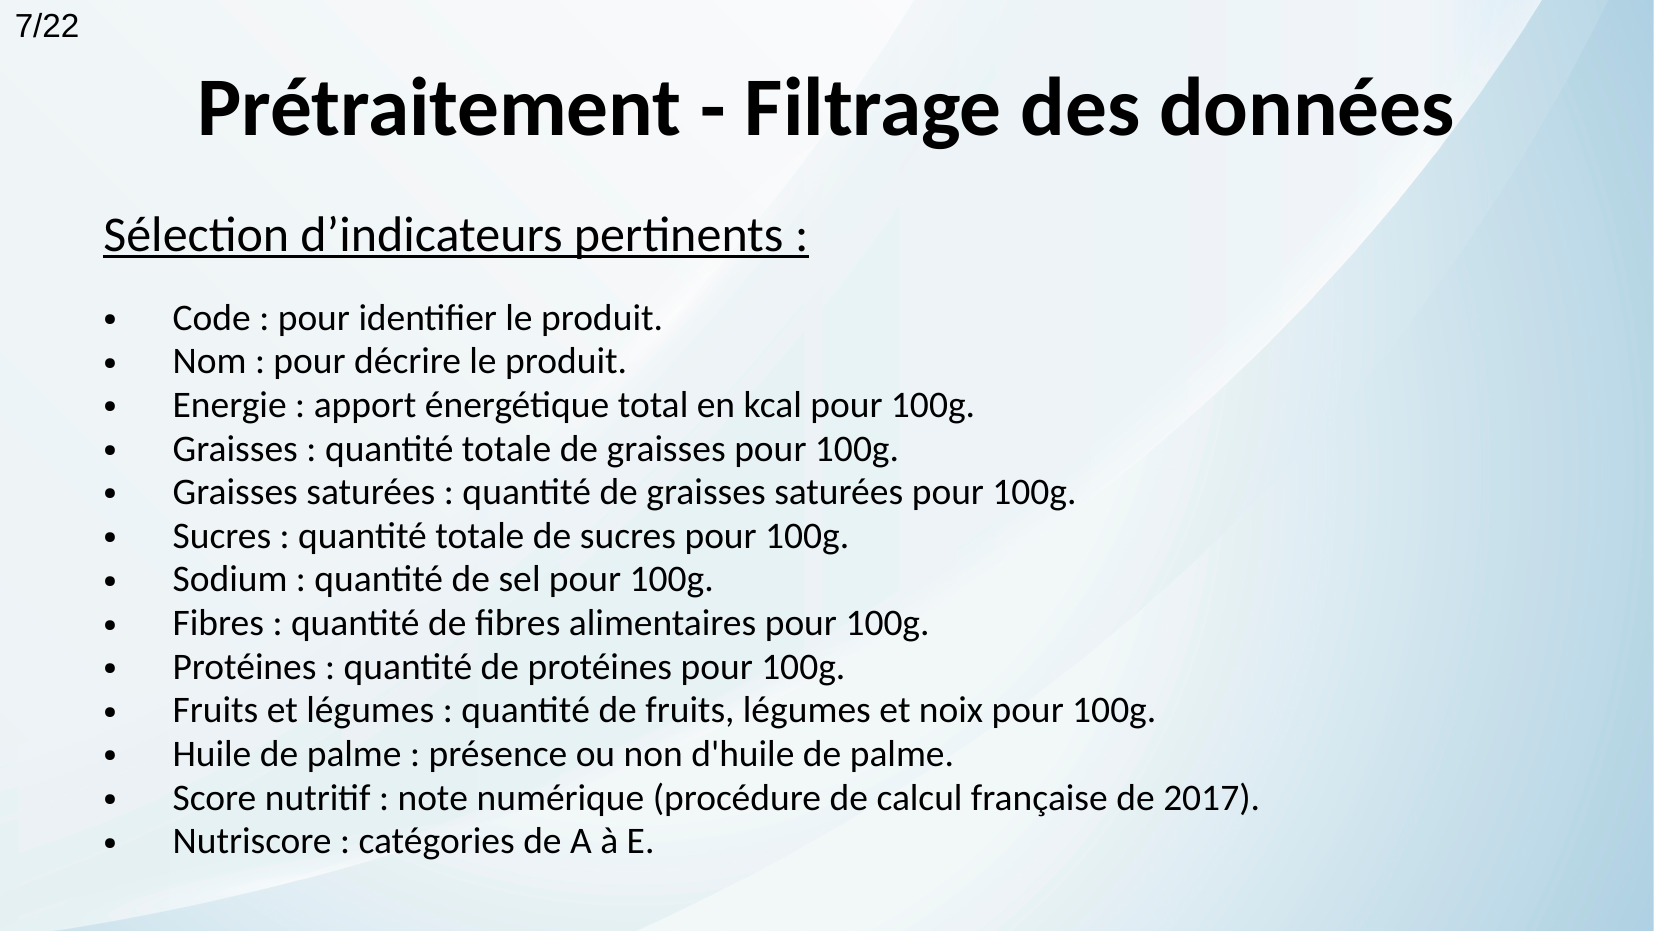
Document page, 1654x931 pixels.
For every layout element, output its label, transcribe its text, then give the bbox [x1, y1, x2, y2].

text_box Sélection d’indicateurs pertinents : Code : pour identifier le produit. Nom : pour décrire le produit. Energie : apport énergétique total en kcal pour 100g. Graisses : quantité totale de graisses pour 100g. Graisses saturées : quantité de graisses saturées pour 100g. Sucres : quantité totale de sucres pour 100g. Sodium : quantité de sel pour 100g. Fibres : quantité de fibres alimentaires pour 100g. Protéines : quantité de protéines pour 100g. Fruits et légumes : quantité de fruits, légumes et noix pour 100g. Huile de palme : présence ou non d'huile de palme. Score nutritif : note numérique (procédure de calcul française de 2017). Nutriscore : catégories de A à E. [88, 206, 1477, 871]
title Prétraitement - Filtrage des données [82, 37, 1571, 193]
picture [0, 0, 1654, 931]
text_box 7/22 [0, 0, 119, 60]
